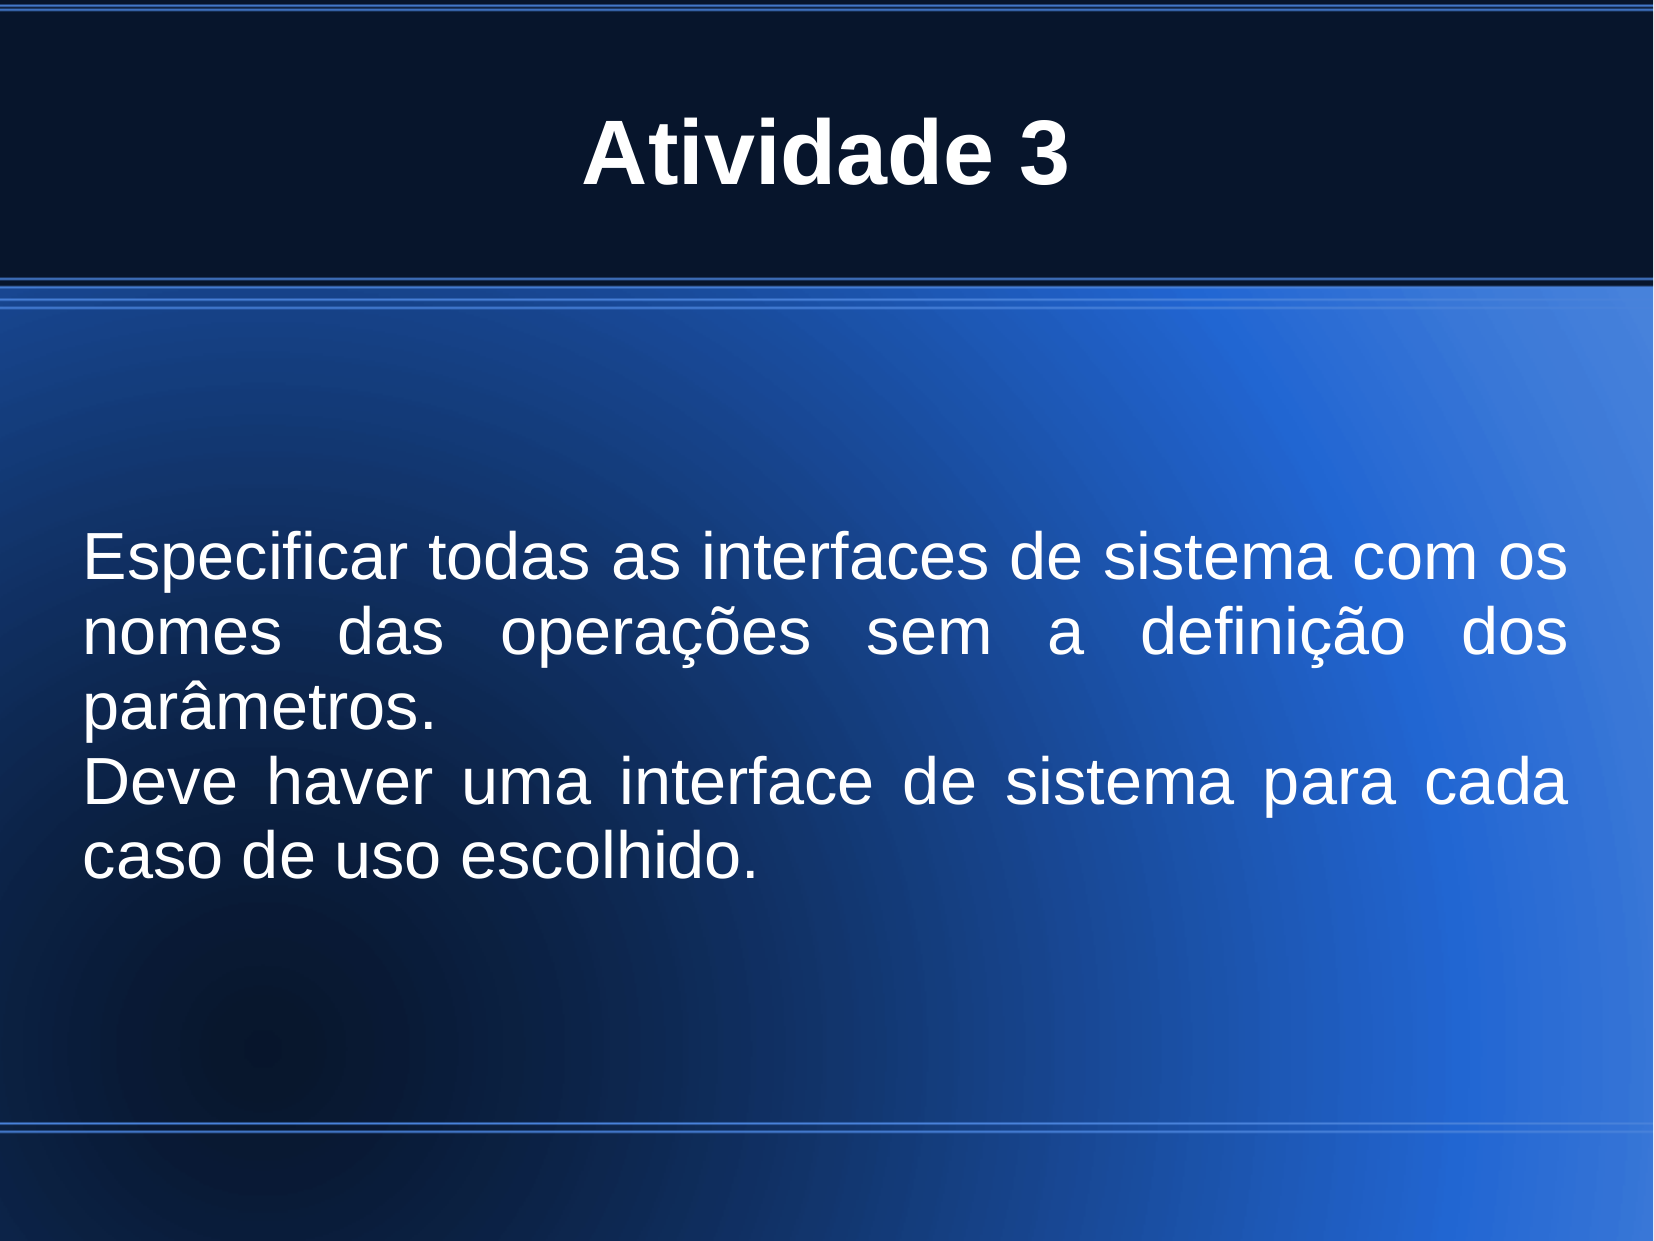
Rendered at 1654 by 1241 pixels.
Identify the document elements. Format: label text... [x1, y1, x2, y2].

subtitle Especificar todas as interfaces de sistema com os nomes das operações sem a definição dos parâmetros. Deve haver uma interface de sistema para cada caso de uso escolhido. [82, 355, 1571, 1058]
title Atividade 3 [82, 49, 1571, 257]
picture [0, 0, 1654, 1241]
